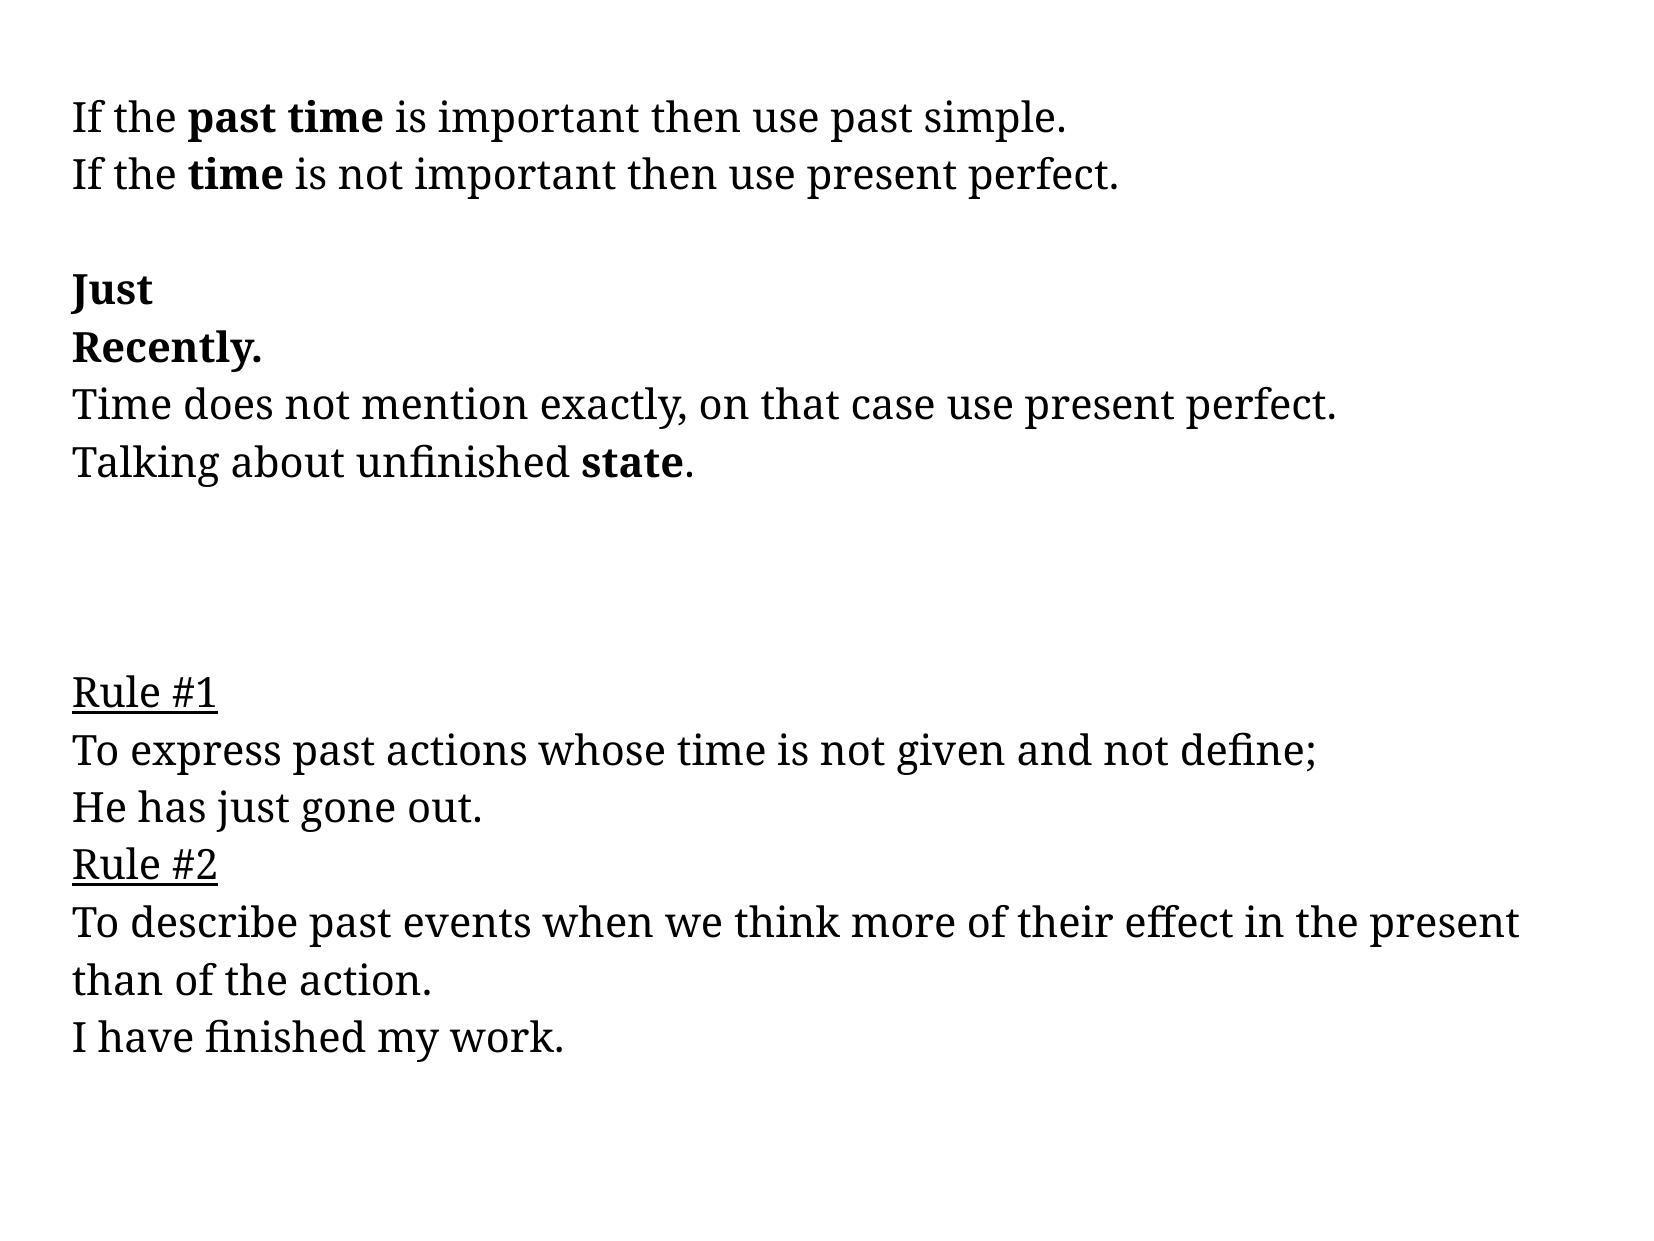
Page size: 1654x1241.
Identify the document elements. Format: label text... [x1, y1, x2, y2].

text_box If the past time is important then use past simple. If the time is not important then use present perfect. Just Recently. Time does not mention exactly, on that case use present perfect. Talking about unfinished state. Rule #1 To express past actions whose time is not given and not define; He has just gone out. Rule #2 To describe past events when we think more of their effect in the present than of the action. I have finished my work. [71, 31, 1560, 1140]
